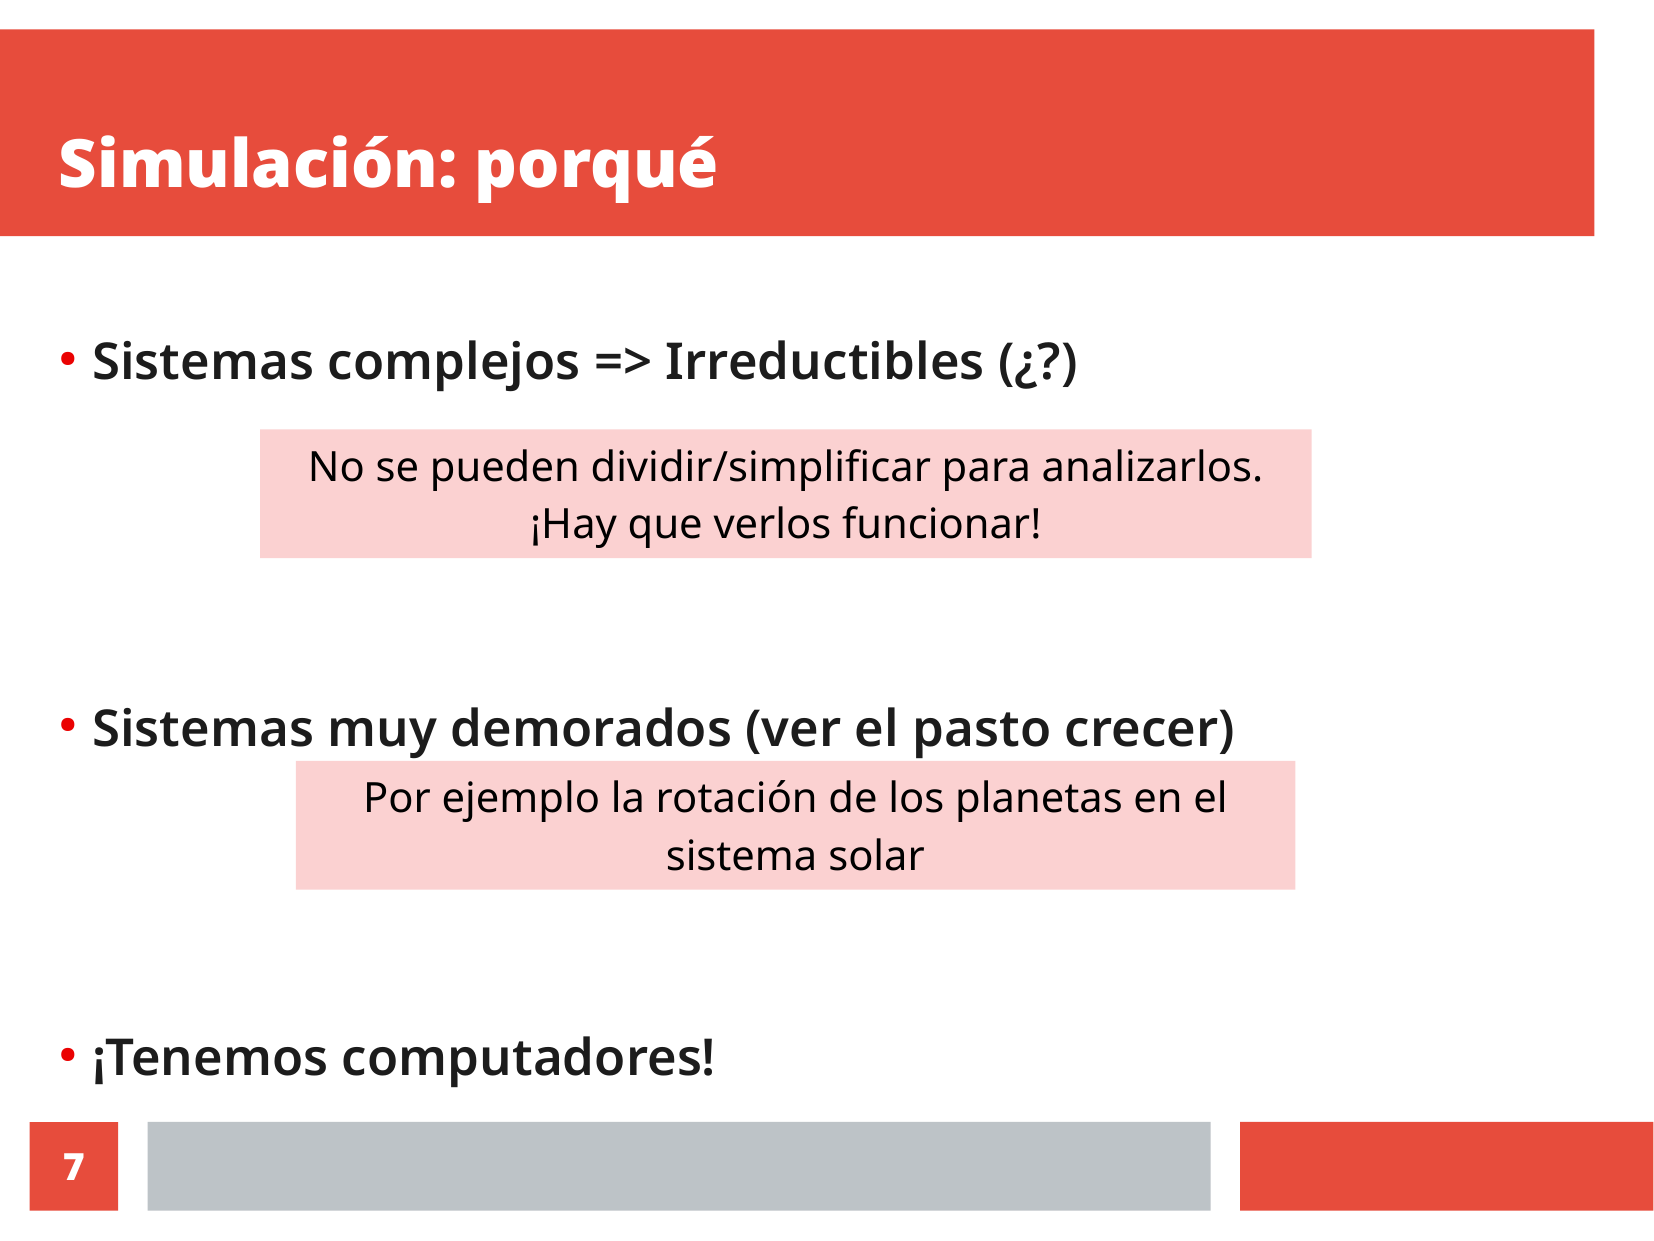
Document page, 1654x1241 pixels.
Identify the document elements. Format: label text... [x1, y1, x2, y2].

title Simulación: porqué [59, 59, 1595, 207]
list Sistemas complejos => Irreductibles (¿?) Sistemas muy demorados (ver el pasto crecer) ¡Tenemos computadores! [59, 324, 1565, 1093]
text_box No se pueden dividir/simplificar para analizarlos. ¡Hay que verlos funcionar! [260, 429, 1312, 551]
text_box Por ejemplo la rotación de los planetas en el sistema solar [295, 760, 1296, 880]
